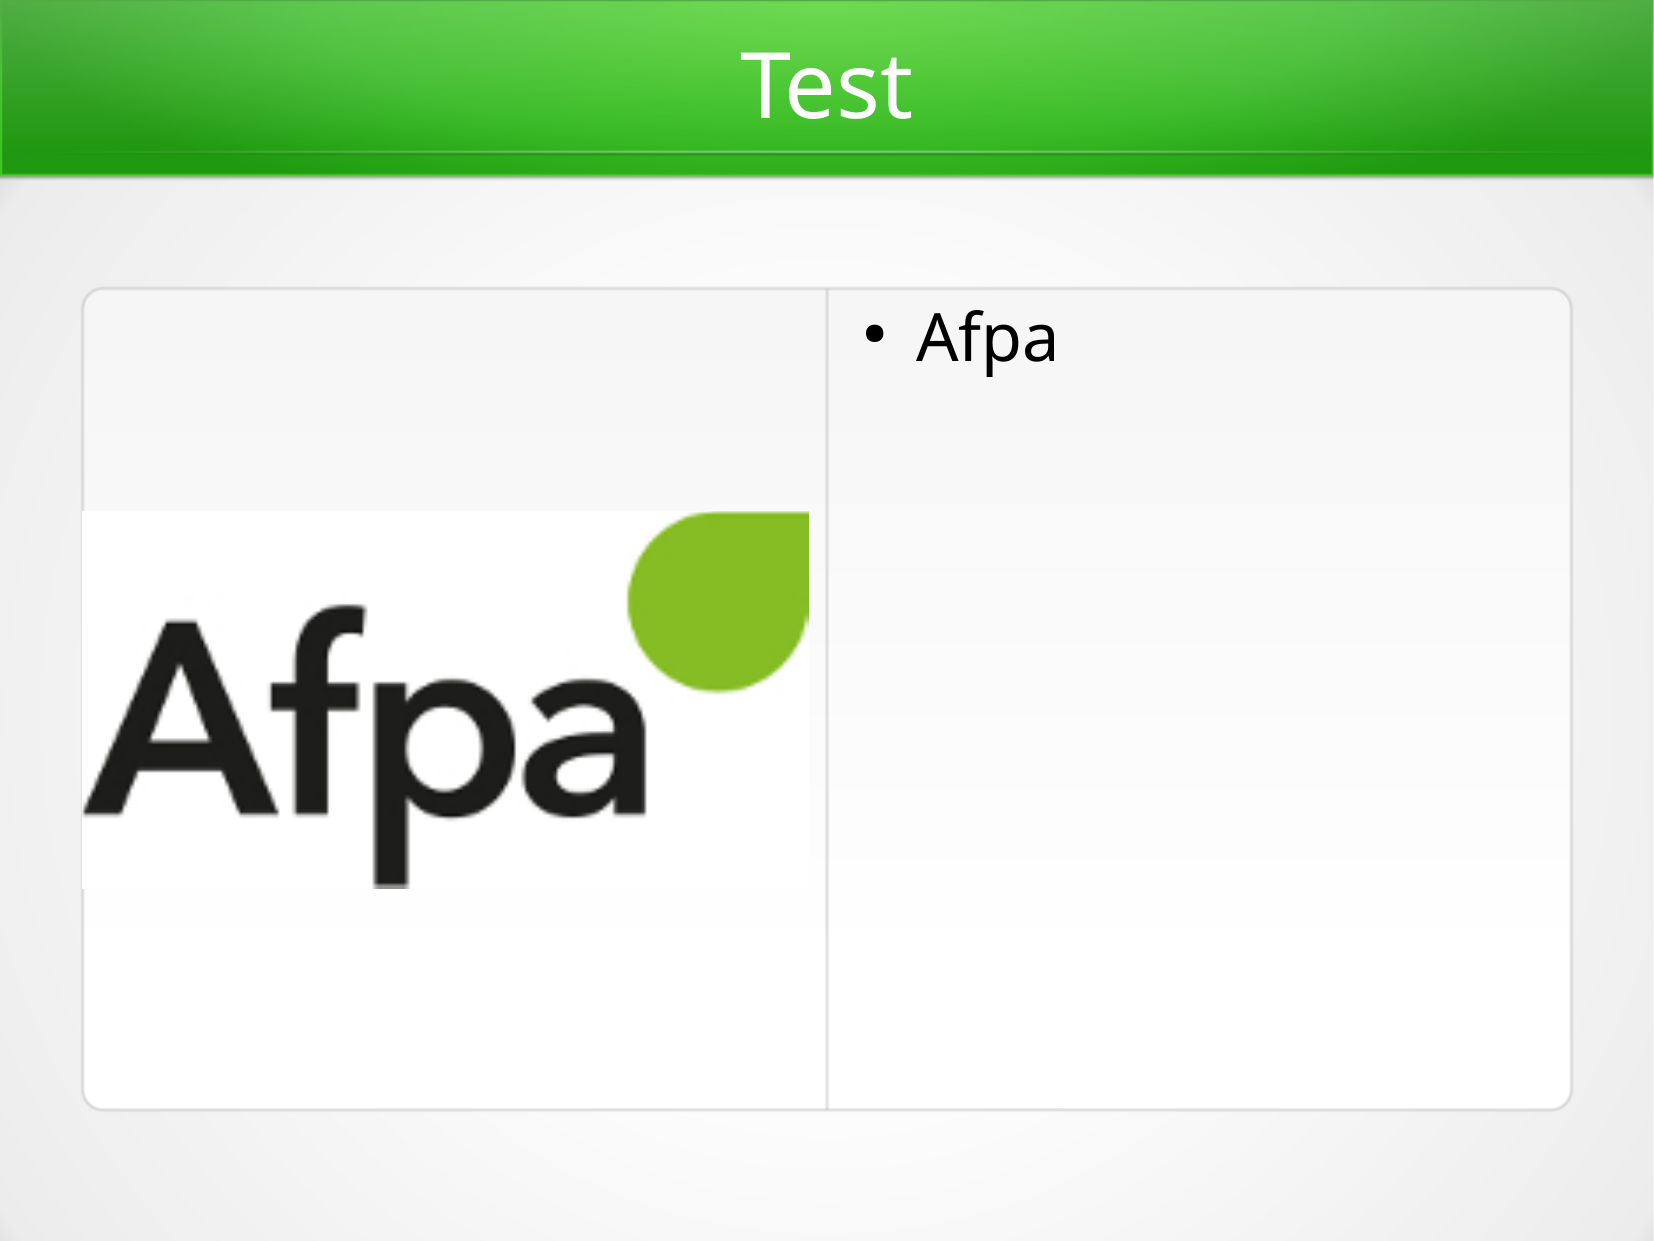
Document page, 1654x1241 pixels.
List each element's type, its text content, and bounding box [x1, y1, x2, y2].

title Test [82, 11, 1571, 154]
list Afpa [845, 290, 1572, 1111]
picture [0, 0, 1654, 1241]
